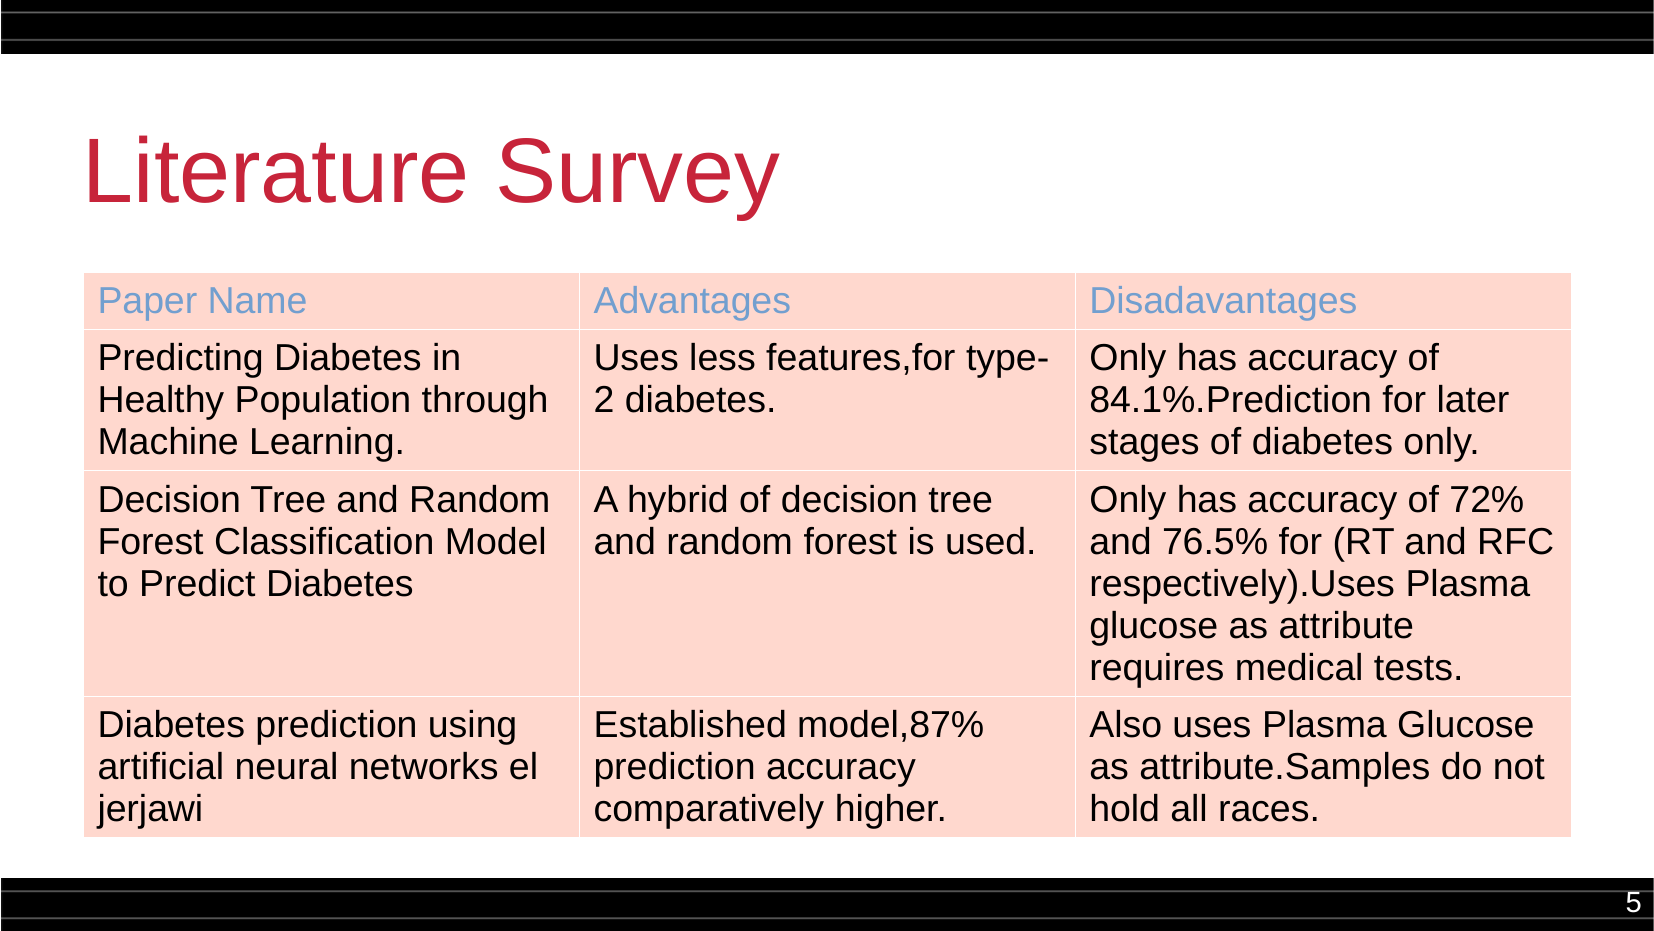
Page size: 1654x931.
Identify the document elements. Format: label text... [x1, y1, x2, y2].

title Literature Survey [82, 92, 1571, 249]
table_header Disadavantages [1076, 273, 1571, 329]
table_cell Only has accuracy of 84.1%.Prediction for later stages of diabetes only. [1076, 330, 1571, 470]
table_cell Uses less features,for type-2 diabetes. [580, 330, 1075, 470]
table_cell Only has accuracy of 72% and 76.5% for (RT and RFC respectively).Uses Plasma glucose as attribute requires medical tests. [1076, 471, 1571, 696]
table_cell Also uses Plasma Glucose as attribute.Samples do not hold all races. [1076, 697, 1571, 837]
picture [1, 0, 1654, 54]
table_header Advantages [580, 273, 1075, 329]
table_cell Diabetes prediction using artificial neural networks el jerjawi [84, 697, 579, 837]
table_cell Established model,87% prediction accuracy comparatively higher. [580, 697, 1075, 837]
table_header Paper Name [84, 273, 579, 329]
table_cell A hybrid of decision tree and random forest is used. [580, 471, 1075, 696]
table_cell Predicting Diabetes in Healthy Population through Machine Learning. [84, 330, 579, 470]
table_cell Decision Tree and Random Forest Classification Model to Predict Diabetes [84, 471, 579, 696]
picture [1, 878, 1654, 931]
